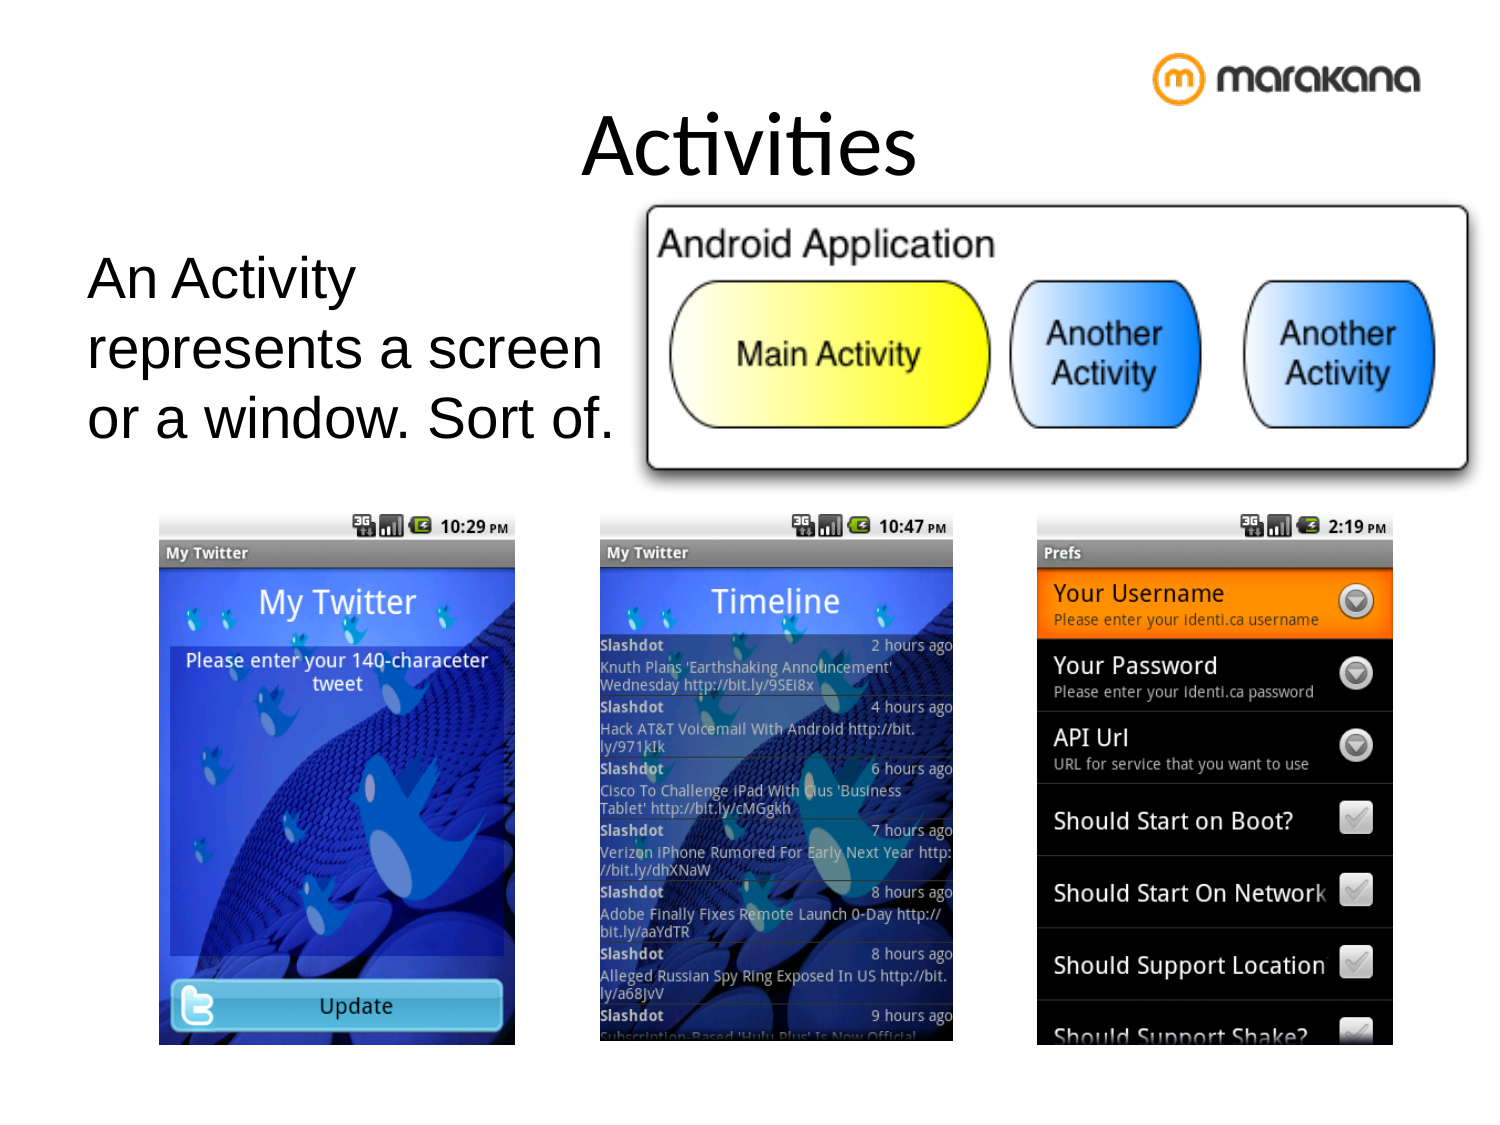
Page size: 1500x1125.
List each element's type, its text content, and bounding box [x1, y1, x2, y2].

picture [600, 512, 953, 1041]
text_box An Activity represents a screen or a window. Sort of. [72, 232, 638, 528]
picture [159, 512, 515, 1045]
picture [624, 191, 1490, 500]
picture [1037, 512, 1393, 1045]
title Activities [75, 45, 1425, 232]
